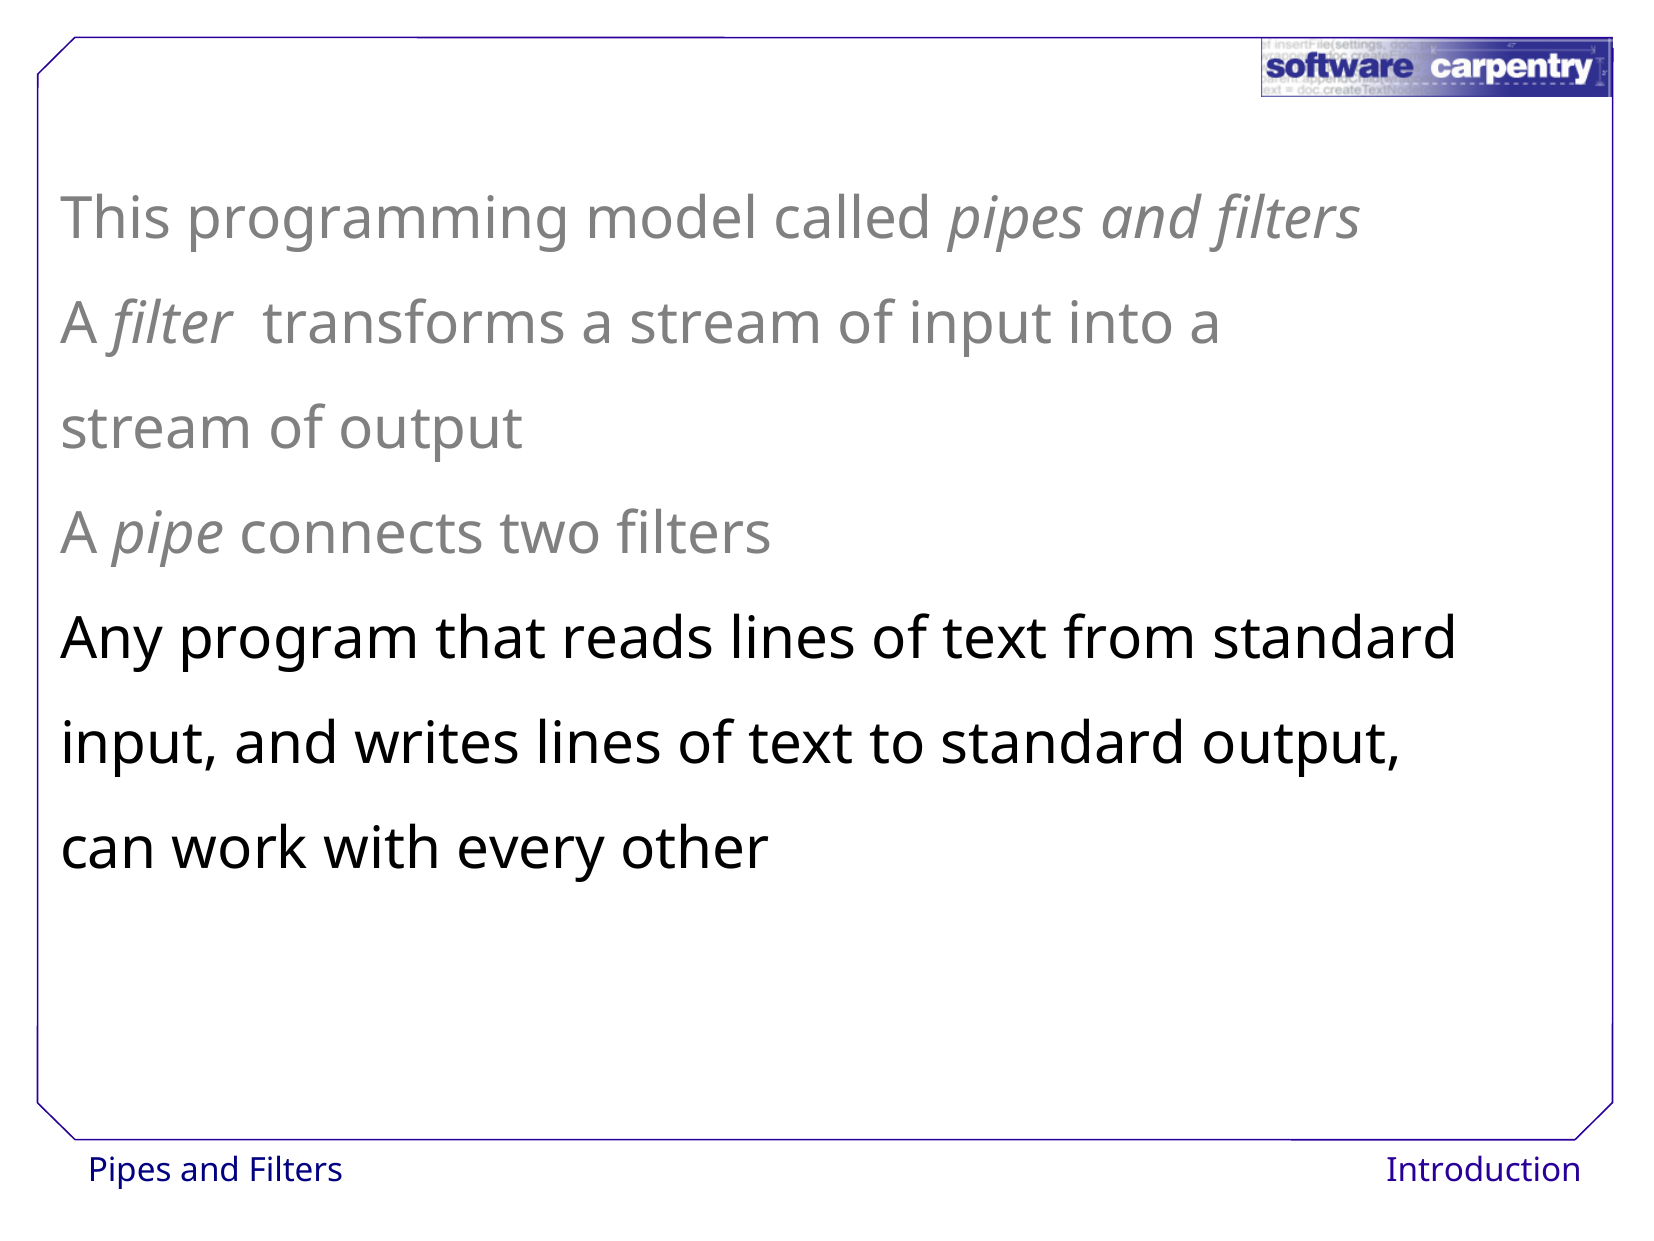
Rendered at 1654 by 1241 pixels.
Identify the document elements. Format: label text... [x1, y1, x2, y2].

text_box This programming model called pipes and filters A filter transforms a stream of input into a stream of output A pipe connects two filters Any program that reads lines of text from standard input, and writes lines of text to standard output, can work with every other [45, 138, 1624, 889]
picture [1261, 39, 1613, 97]
